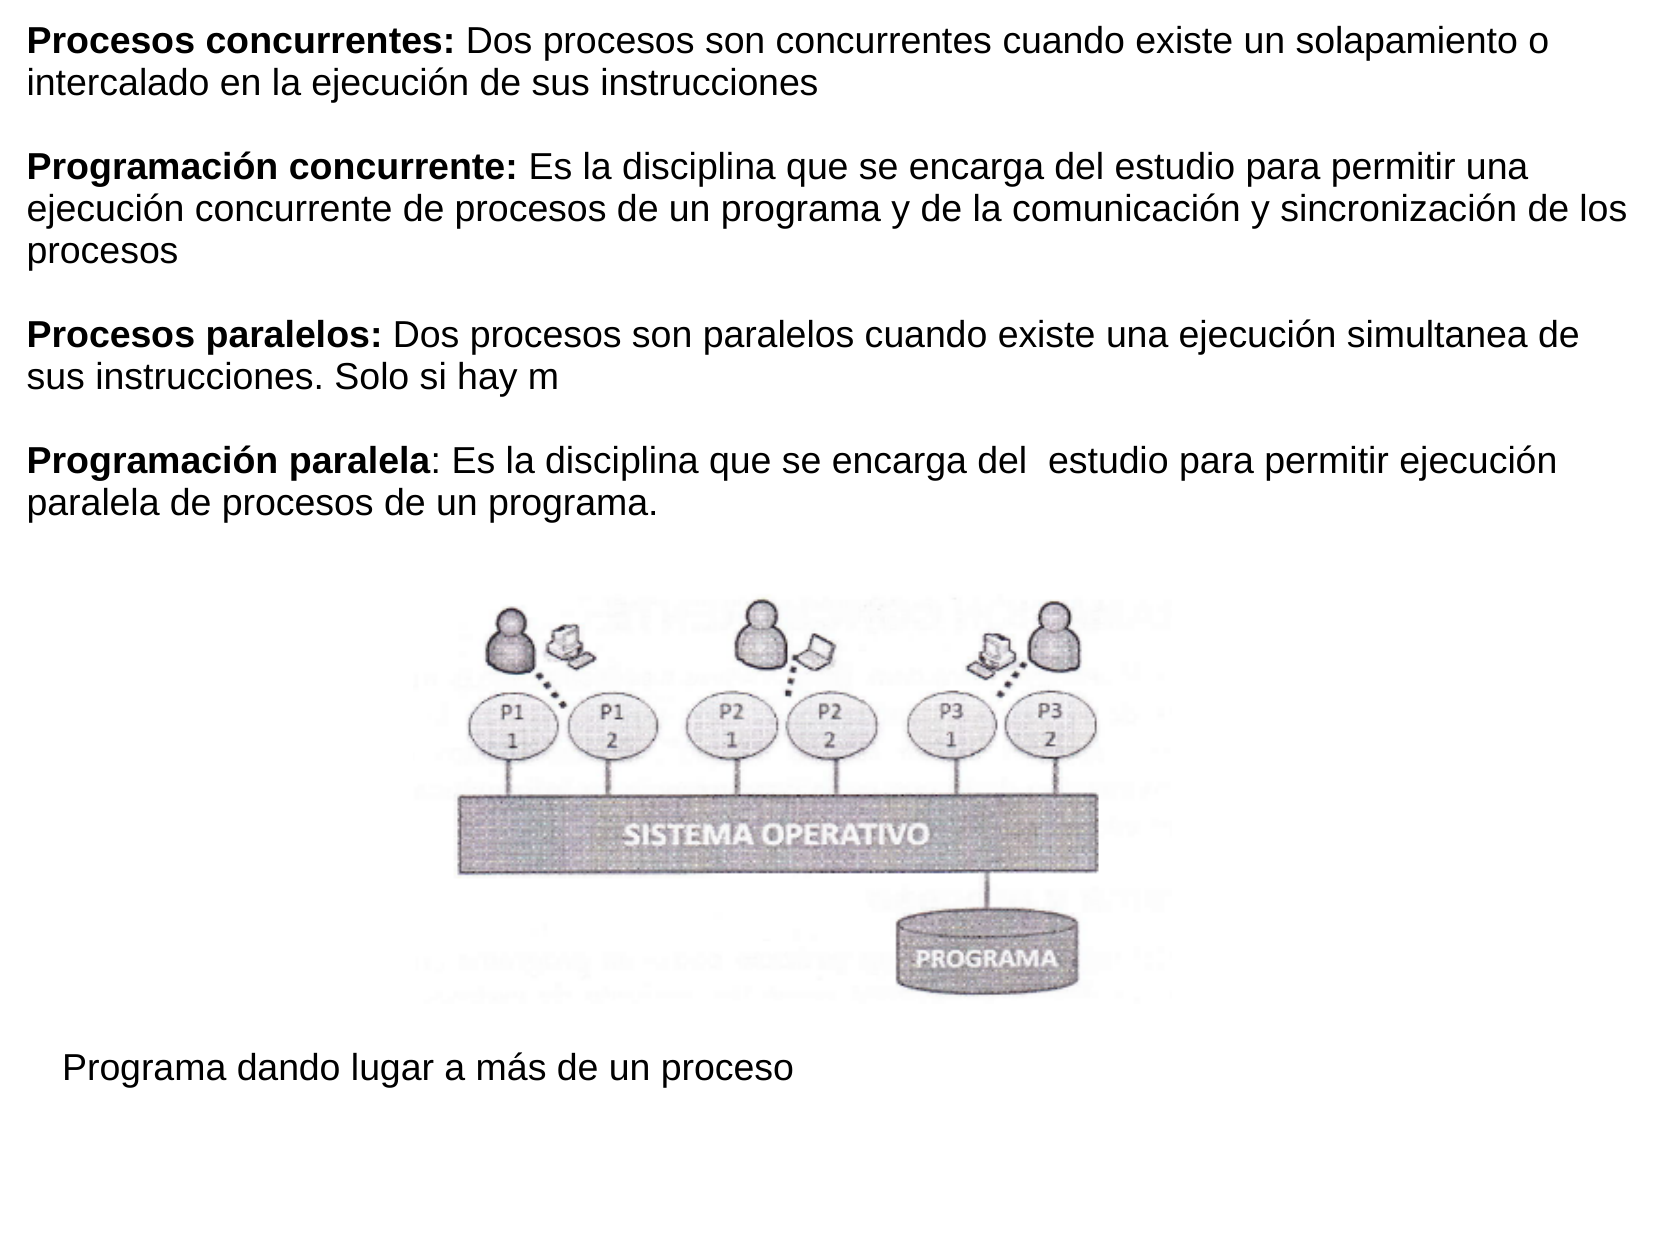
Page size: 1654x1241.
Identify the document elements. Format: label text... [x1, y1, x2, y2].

picture [413, 591, 1172, 1004]
text_box Programa dando lugar a más de un proceso [47, 1039, 1501, 1097]
text_box Procesos concurrentes: Dos procesos son concurrentes cuando existe un solapamiento o intercalado en la ejecución de sus instrucciones Programación concurrente: Es la disciplina que se encarga del estudio para permitir una ejecución concurrente de procesos de un programa y de la comunicación y sincronización de los procesos Procesos paralelos: Dos procesos son paralelos cuando existe una ejecución simultanea de sus instrucciones. Solo si hay m Programación paralela: Es la disciplina que se encarga del estudio para permitir ejecución paralela de procesos de un programa. [11, 11, 1654, 578]
